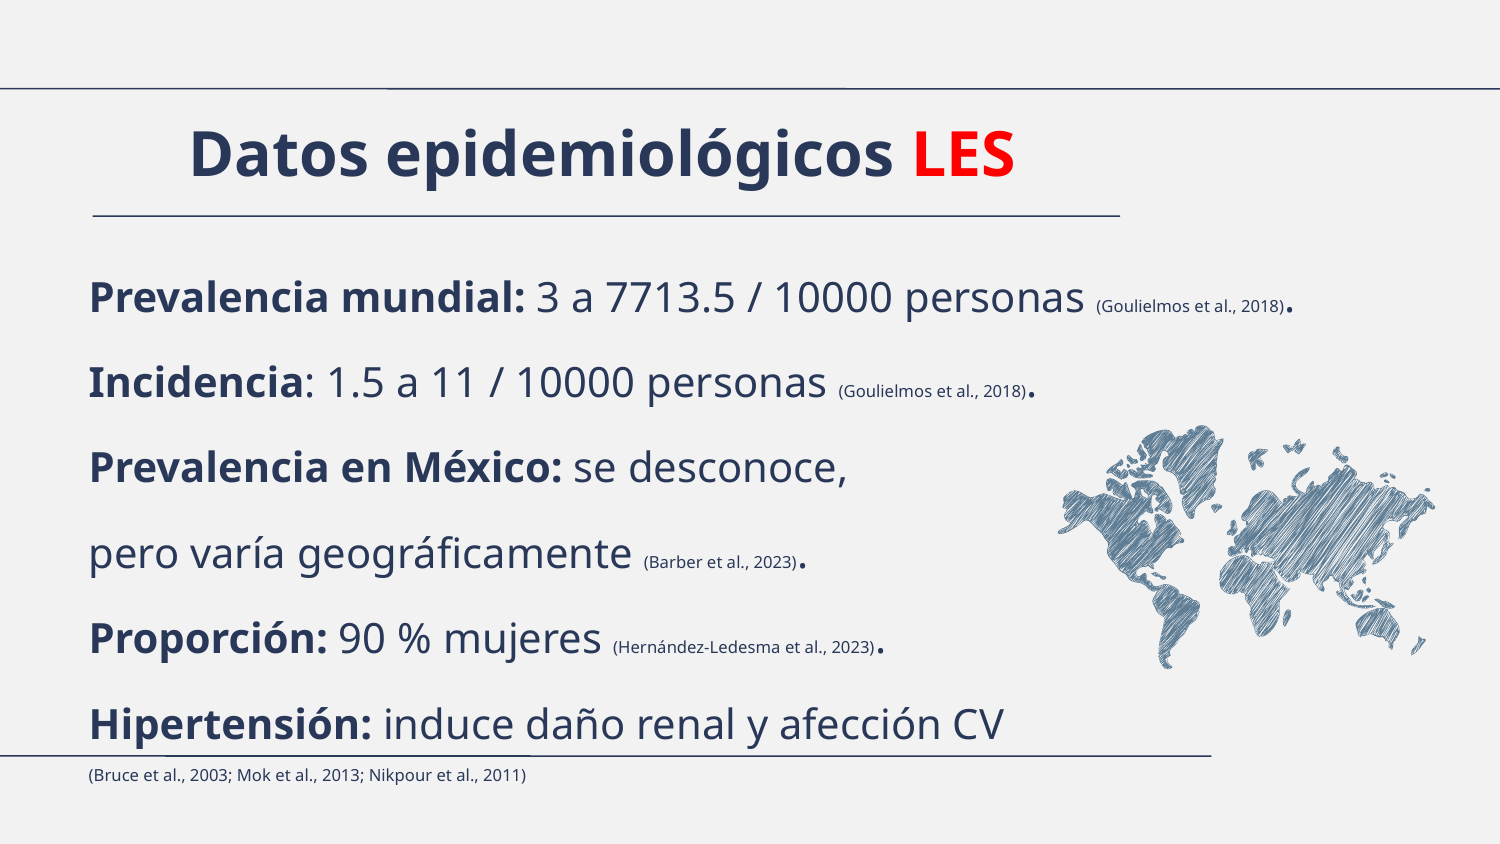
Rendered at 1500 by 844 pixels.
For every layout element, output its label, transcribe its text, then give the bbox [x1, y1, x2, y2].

text_box [1379, 472, 1396, 479]
text_box [1411, 636, 1426, 656]
text_box [1057, 478, 1201, 670]
text_box [1248, 448, 1268, 471]
text_box [1362, 576, 1367, 586]
text_box [1282, 609, 1292, 627]
text_box [1423, 487, 1431, 492]
text_box [1366, 587, 1372, 594]
title Prevalencia mundial: 3 a 7713.5 / 10000 personas (Goulielmos et al., 2018). Incidencia: 1.5 a 11 / 10000 personas (Goulielmos et al., 2018). Prevalencia en México: se desconoce, pero varía geográficamente (Barber et al., 2023). Proporción: 90 % mujeres (Hernández-Ledesma et al., 2023). Hipertensión: induce daño renal y afección CV (Bruce et al., 2003; Mok et al., 2013; Nikpour et al., 2011) [88, 238, 1447, 705]
text_box [1126, 455, 1138, 468]
text_box [1151, 572, 1167, 580]
text_box [1350, 589, 1370, 603]
text_box [1282, 438, 1307, 455]
text_box [1218, 446, 1436, 650]
text_box [1211, 503, 1223, 513]
title Datos epidemiológicos LES [41, 99, 1164, 225]
text_box [1106, 425, 1224, 519]
